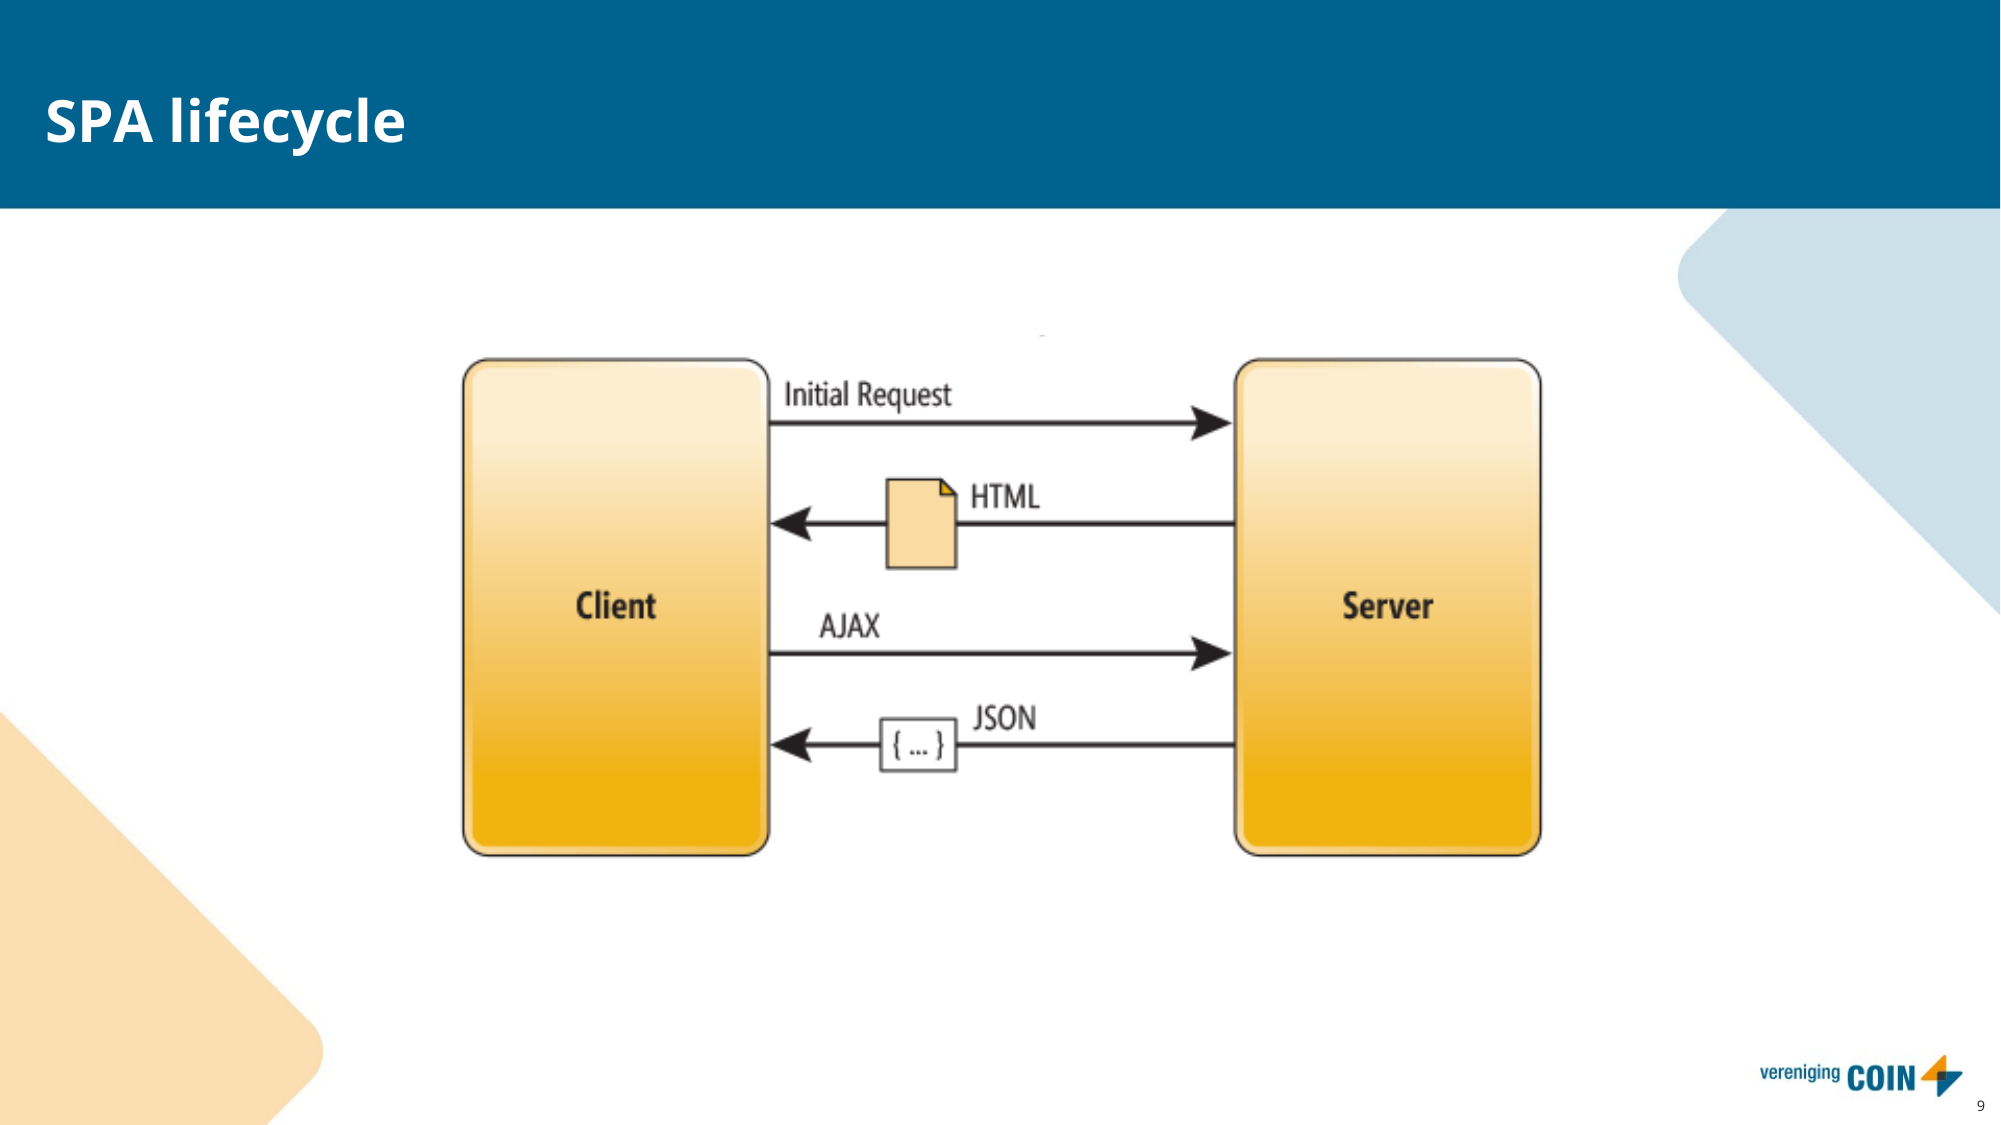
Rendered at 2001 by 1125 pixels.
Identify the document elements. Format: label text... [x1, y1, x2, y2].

picture [0, 208, 2001, 1125]
text_box SPA lifecycle [30, 31, 1969, 162]
